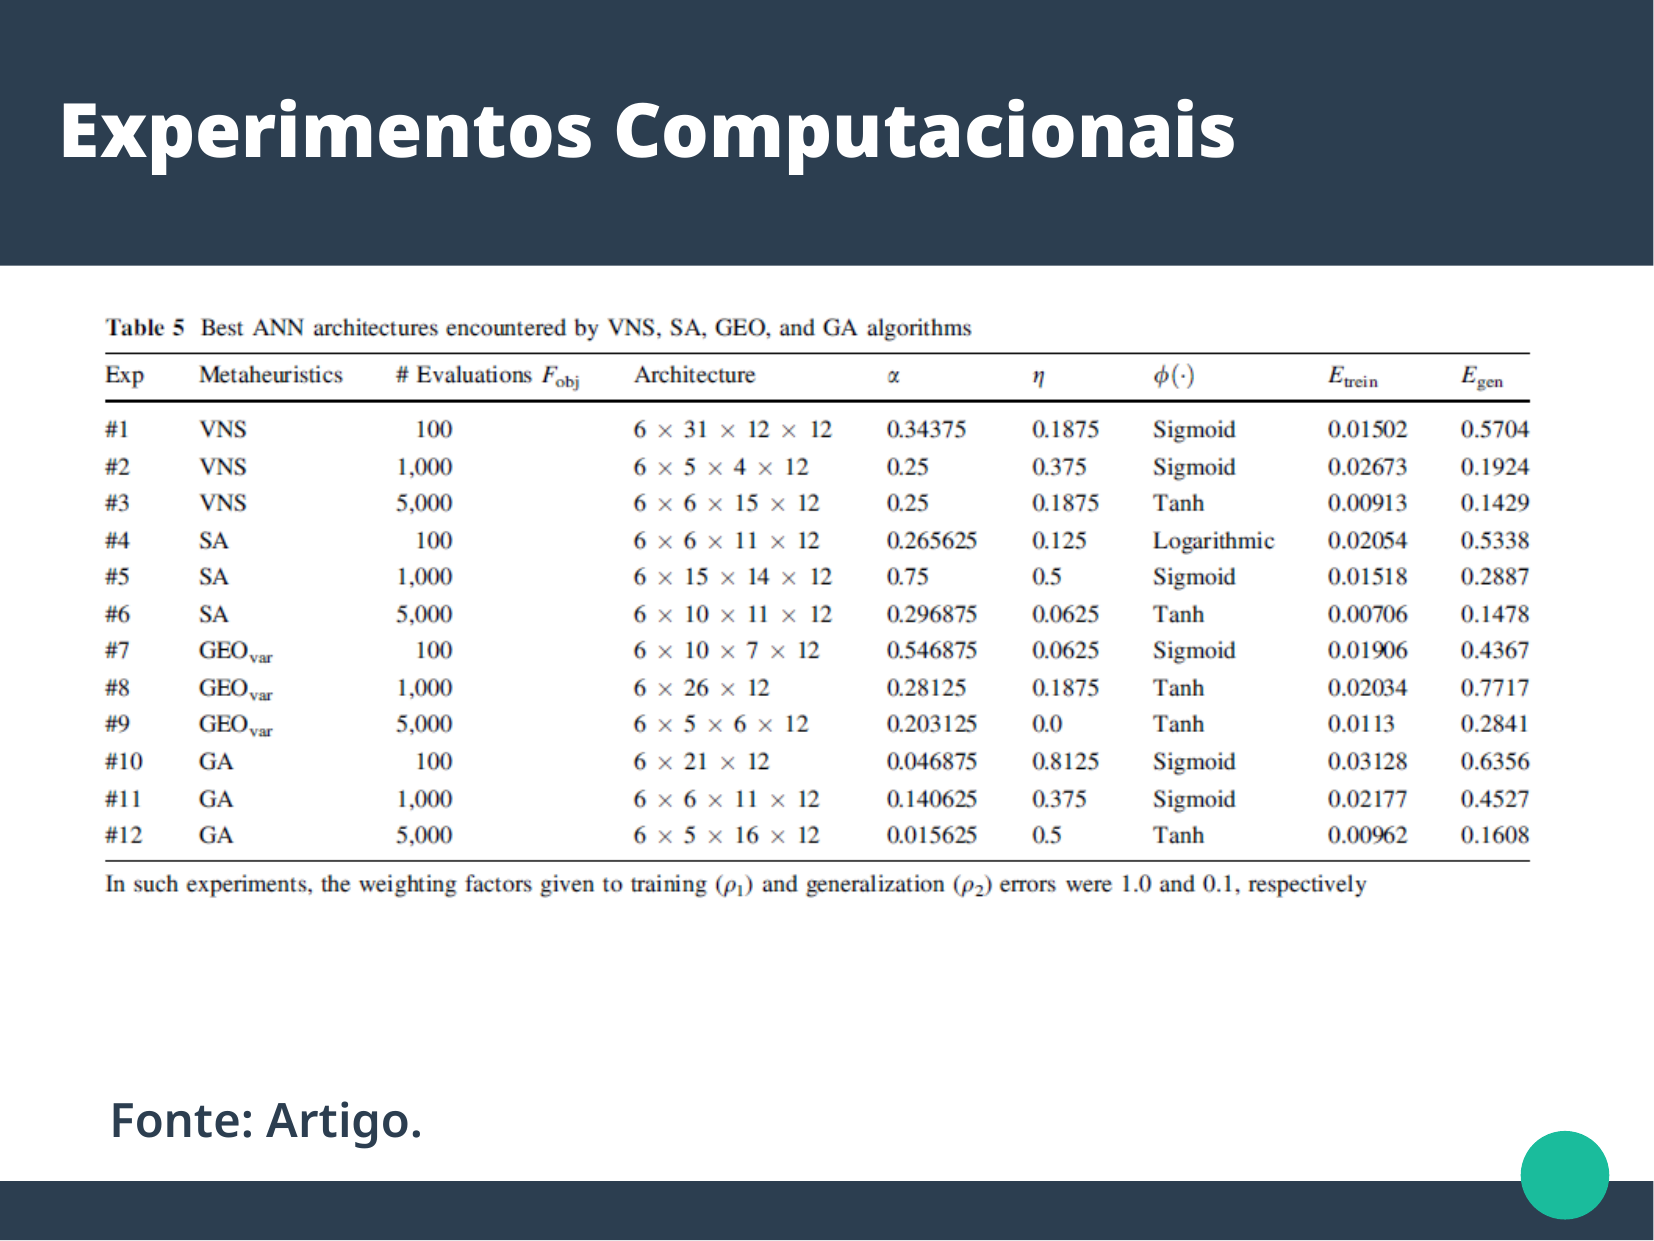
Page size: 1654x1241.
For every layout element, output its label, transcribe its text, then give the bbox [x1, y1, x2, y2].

title Experimentos Computacionais [59, 49, 1595, 207]
picture [93, 309, 1560, 909]
list Fonte: Artigo. [59, 1086, 1595, 1152]
